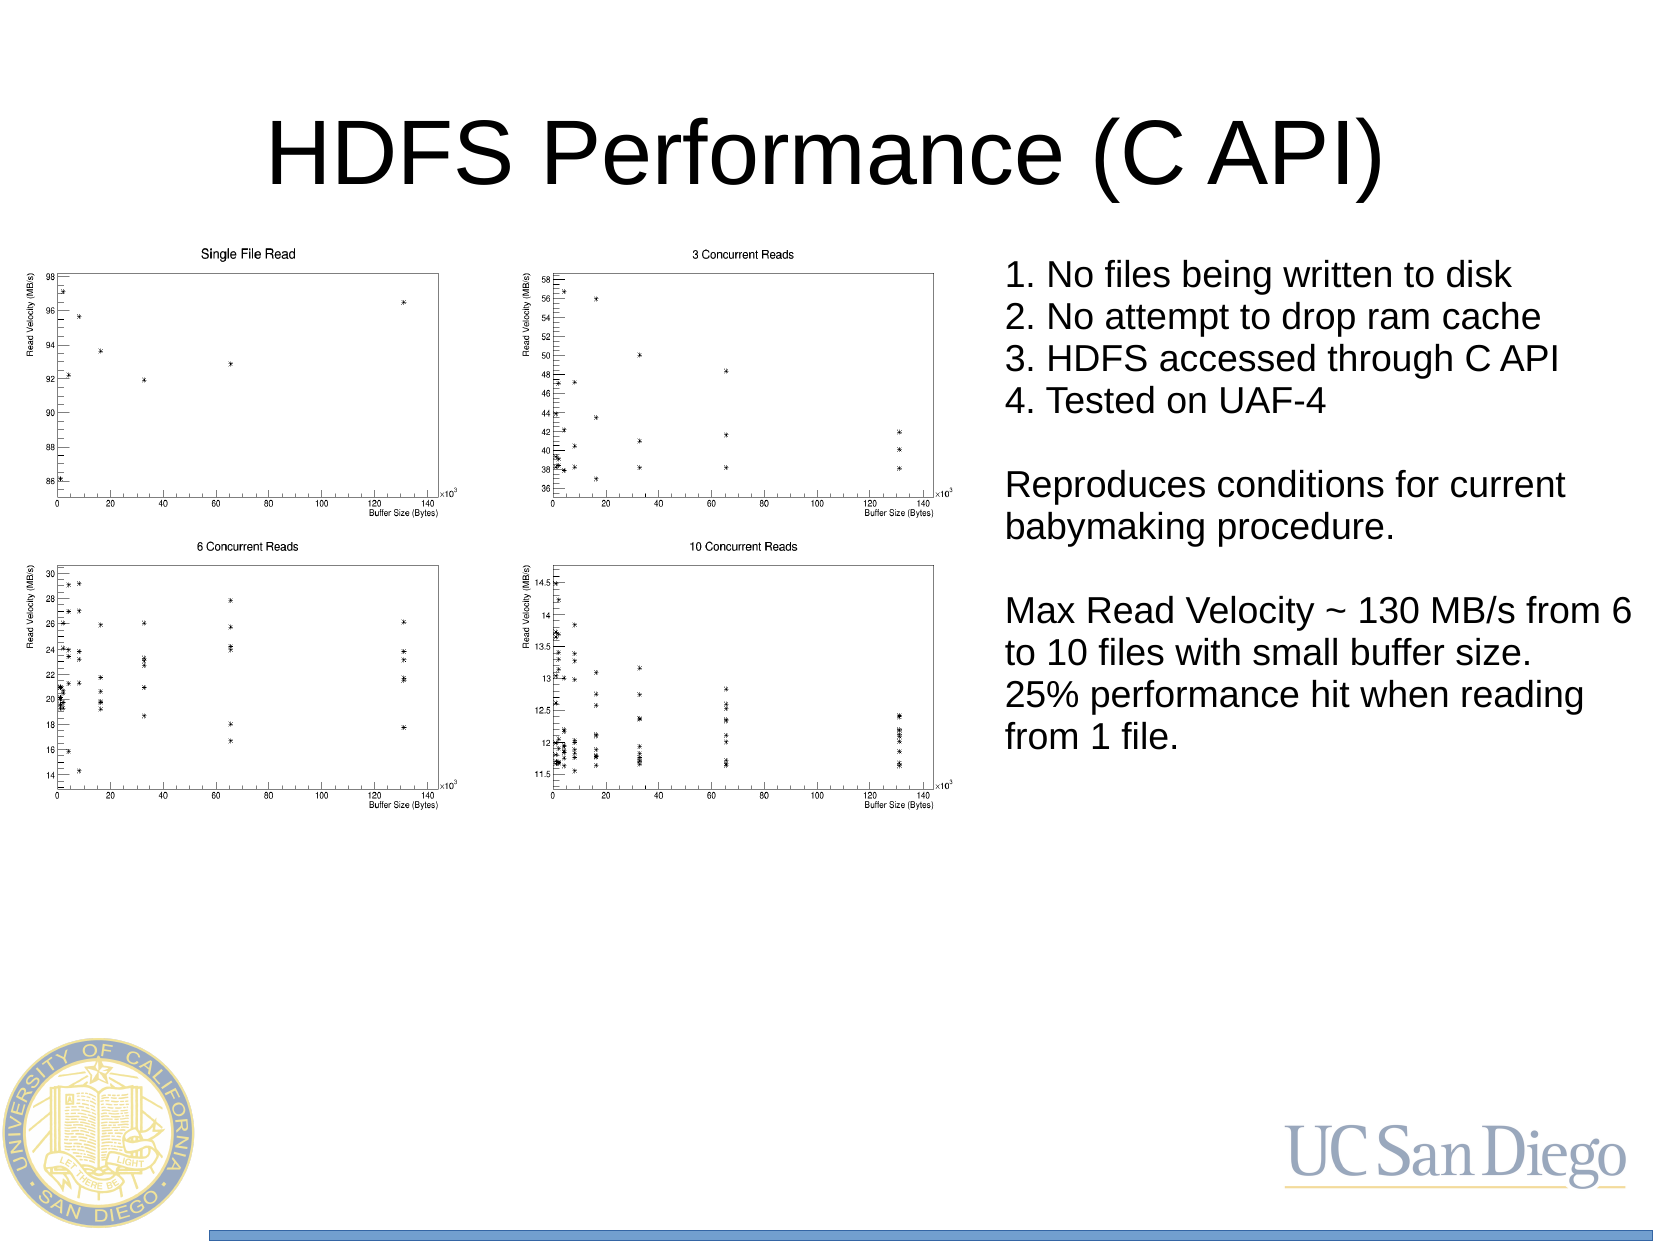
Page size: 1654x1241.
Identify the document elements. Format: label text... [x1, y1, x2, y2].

text_box [209, 1230, 1653, 1241]
picture [0, 1034, 196, 1231]
text_box 1. No files being written to disk 2. No attempt to drop ram cache 3. HDFS accessed through C API 4. Tested on UAF-4 Reproduces conditions for current babymaking procedure. Max Read Velocity ~ 130 MB/s from 6 to 10 files with small buffer size. 25% performance hit when reading from 1 file. [990, 246, 1653, 933]
picture [0, 239, 990, 823]
title HDFS Performance (C API) [82, 49, 1571, 257]
picture [1253, 1089, 1653, 1230]
